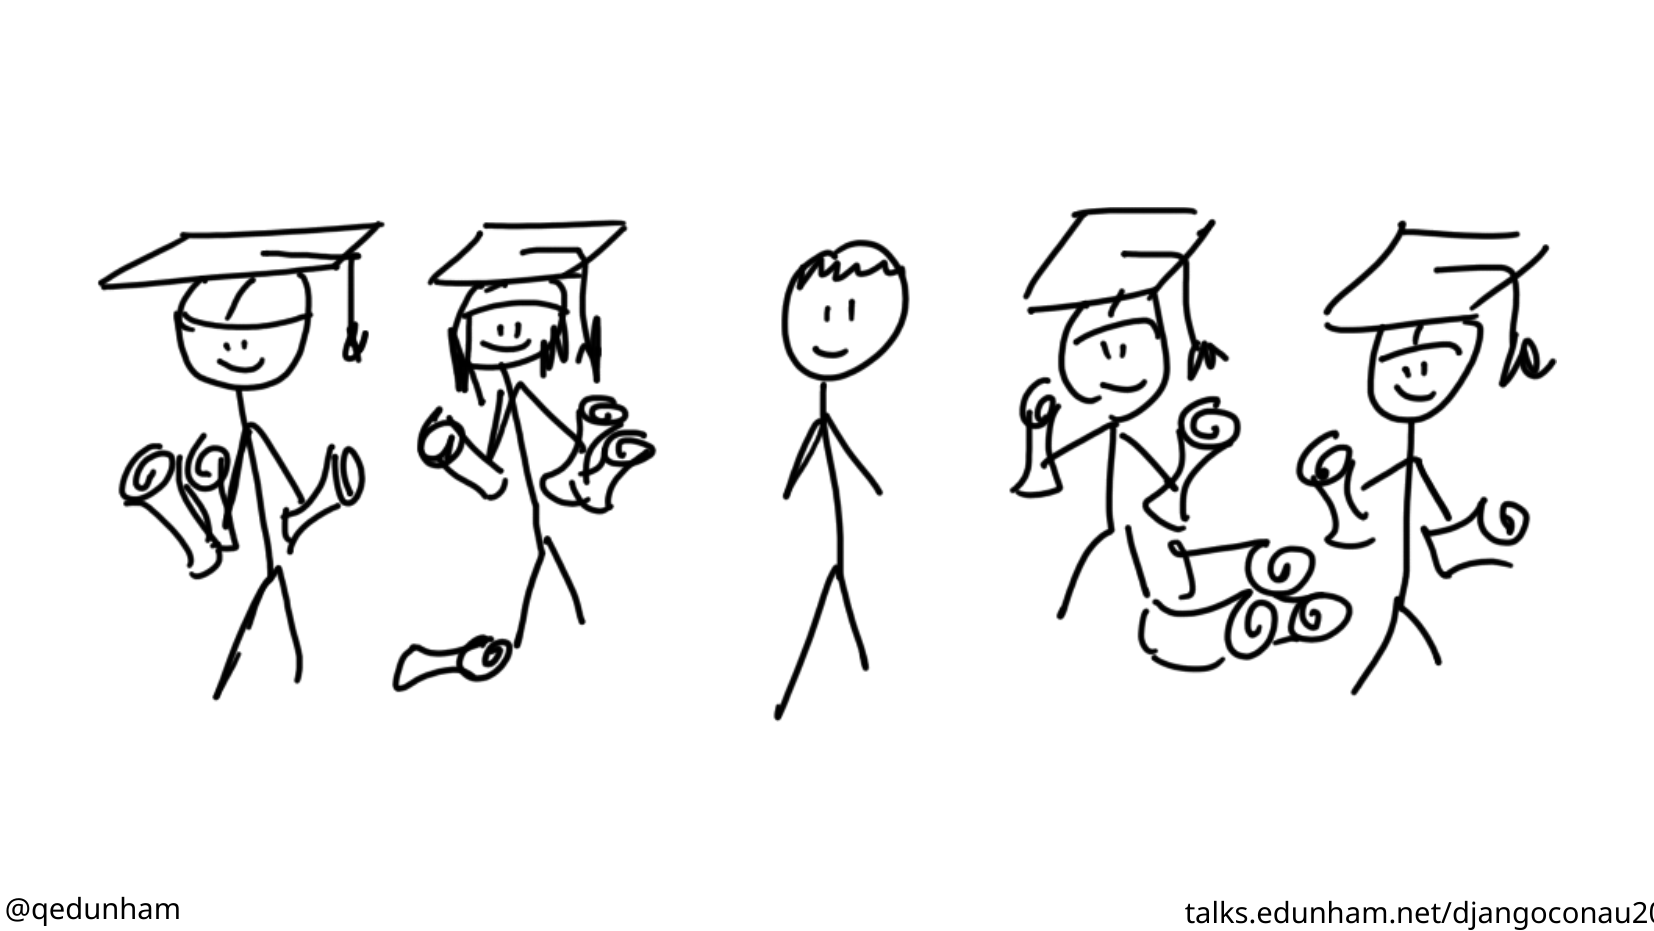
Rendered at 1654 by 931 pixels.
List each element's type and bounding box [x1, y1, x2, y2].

picture [97, 207, 1557, 722]
